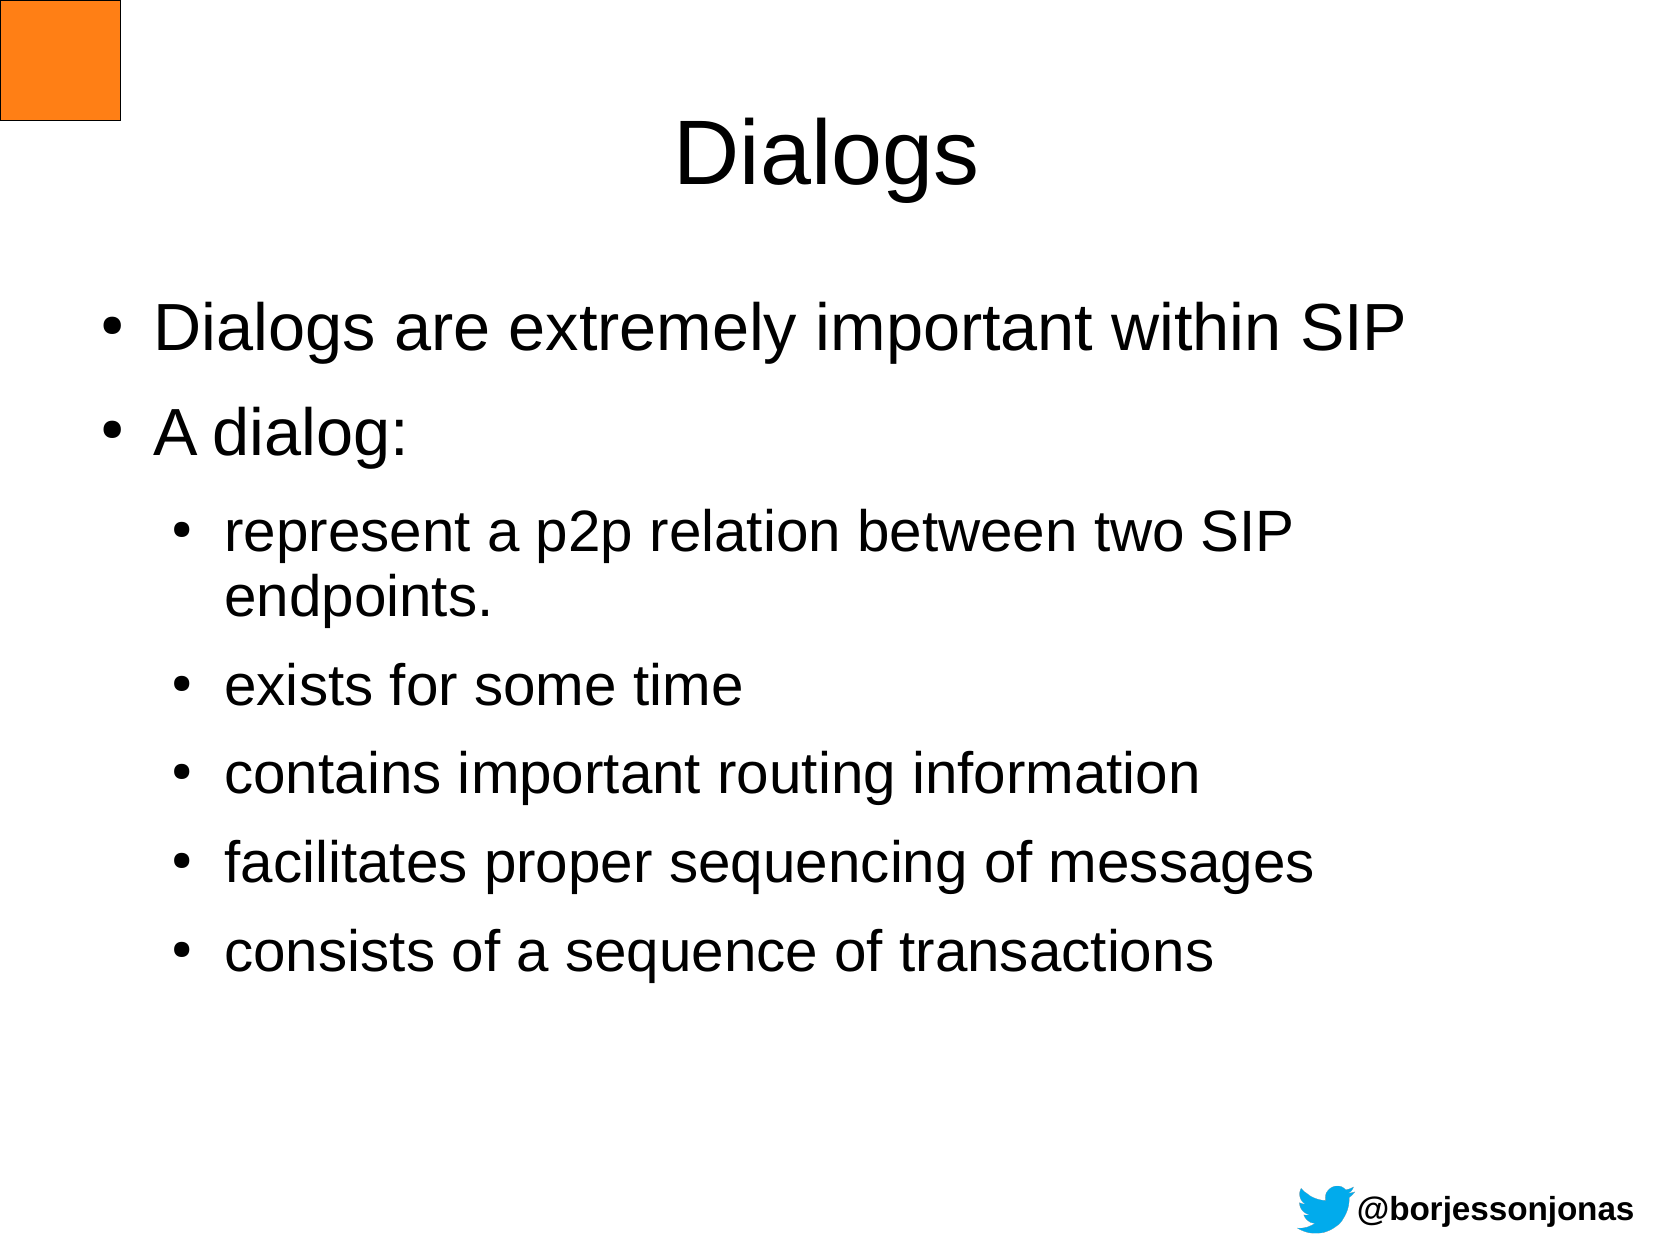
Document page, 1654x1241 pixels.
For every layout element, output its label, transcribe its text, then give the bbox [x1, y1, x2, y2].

title Dialogs [82, 49, 1571, 257]
list Dialogs are extremely important within SIP A dialog: represent a p2p relation between two SIP endpoints. exists for some time contains important routing information facilitates proper sequencing of messages consists of a sequence of transactions [82, 290, 1571, 1109]
picture [1277, 1160, 1375, 1241]
